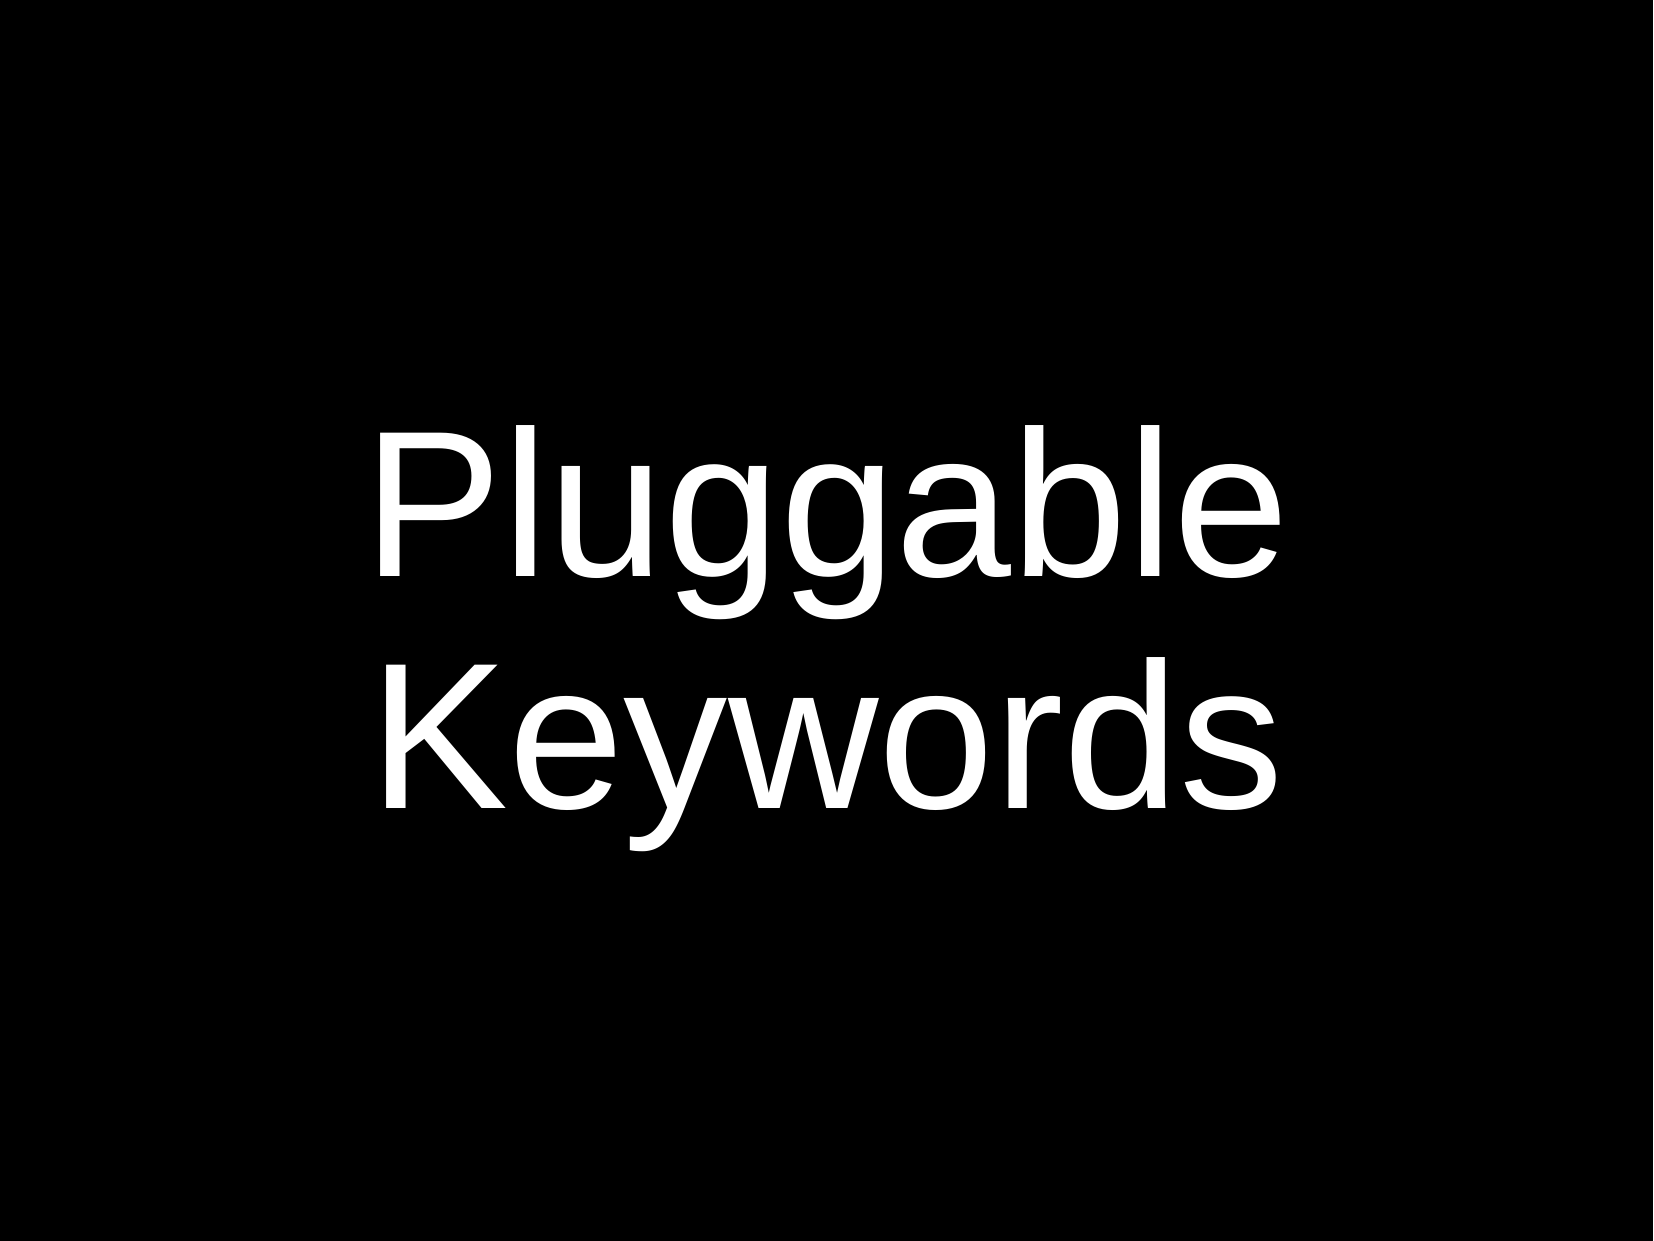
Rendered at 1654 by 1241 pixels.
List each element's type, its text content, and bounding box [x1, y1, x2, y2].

title Pluggable Keywords [82, 101, 1571, 1140]
